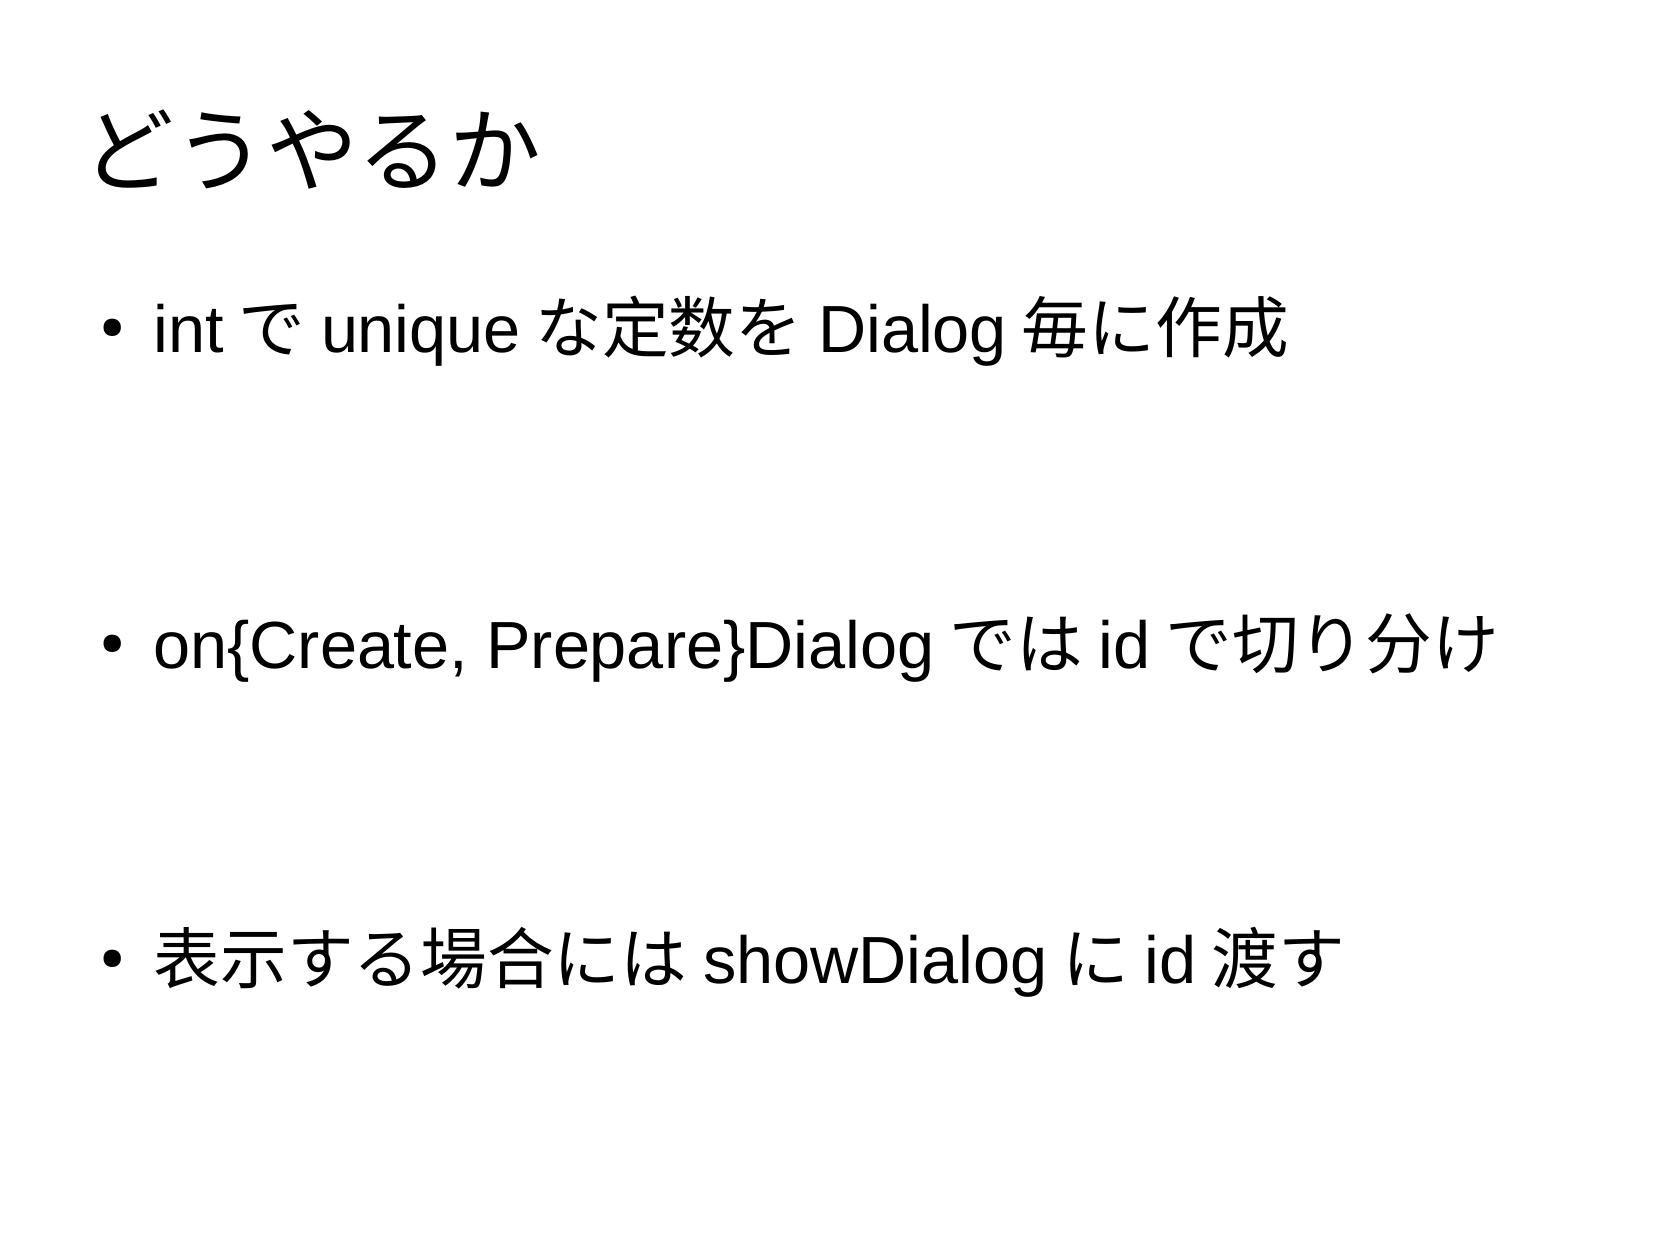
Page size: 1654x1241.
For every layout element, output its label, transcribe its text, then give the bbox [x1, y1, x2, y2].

list intでuniqueな定数をDialog毎に作成 on{Create, Prepare}Dialogではidで切り分け 表示する場合にはshowDialogにid渡す [82, 290, 1571, 1109]
title どうやるか [82, 56, 1571, 250]
